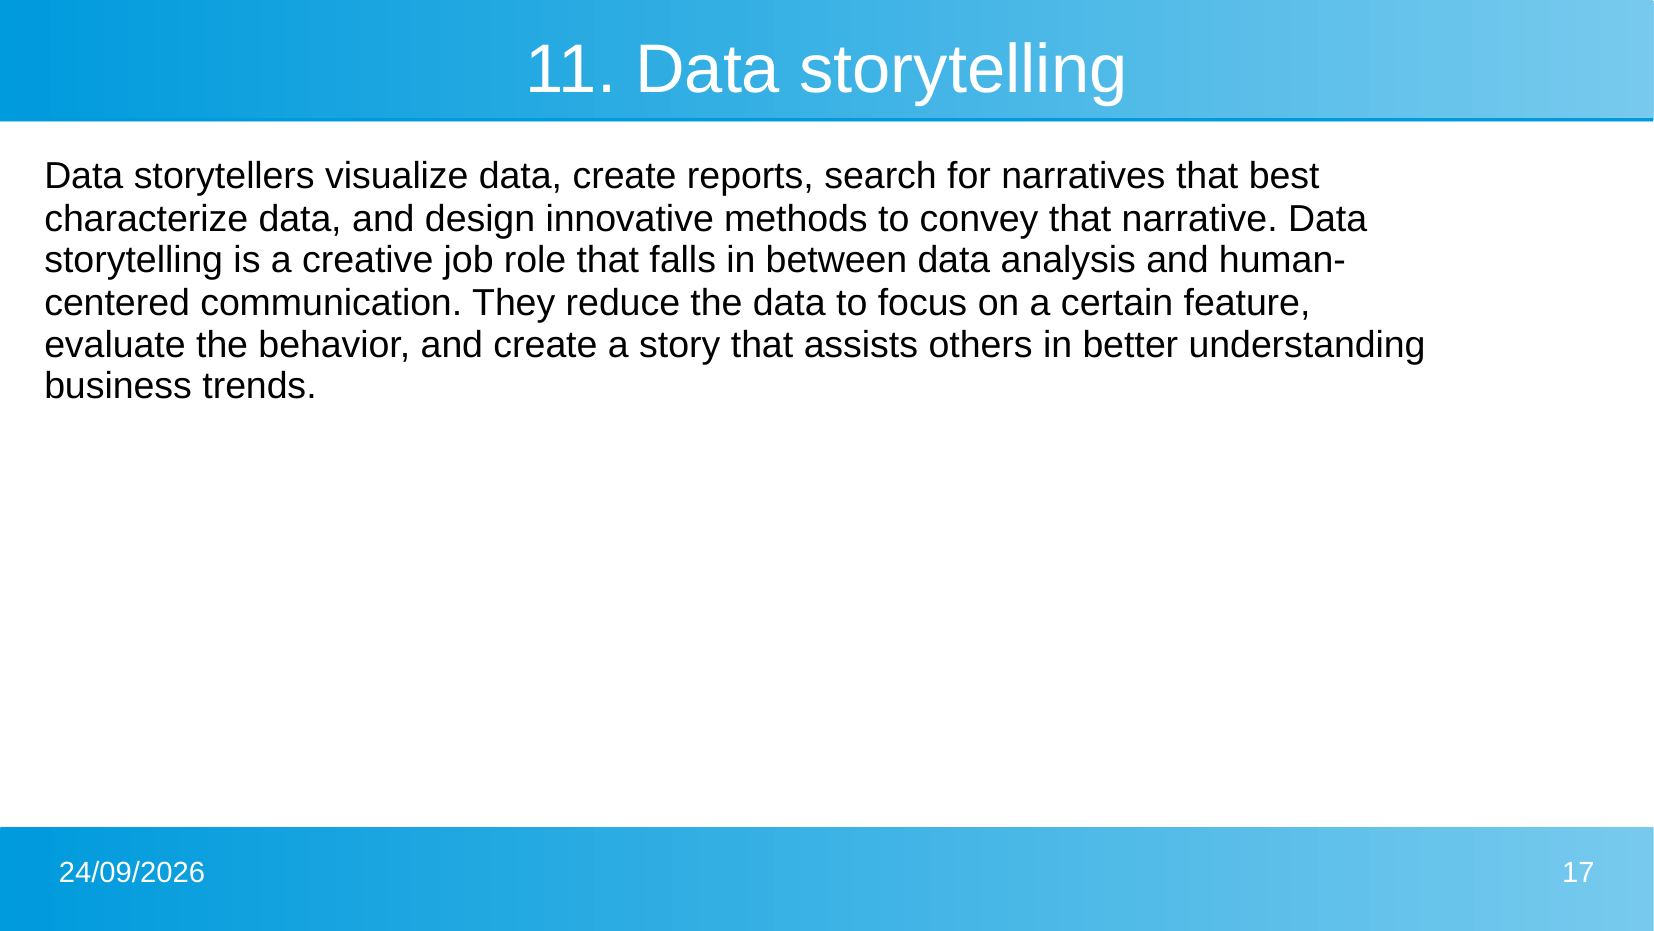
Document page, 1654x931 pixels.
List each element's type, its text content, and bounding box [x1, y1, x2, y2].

title 11. Data storytelling [59, 29, 1595, 108]
text_box Data storytellers visualize data, create reports, search for narratives that best characterize data, and design innovative methods to convey that narrative. Data storytelling is a creative job role that falls in between data analysis and human-centered communication. They reduce the data to focus on a certain feature, evaluate the behavior, and create a story that assists others in better understanding business trends. [29, 147, 1447, 415]
